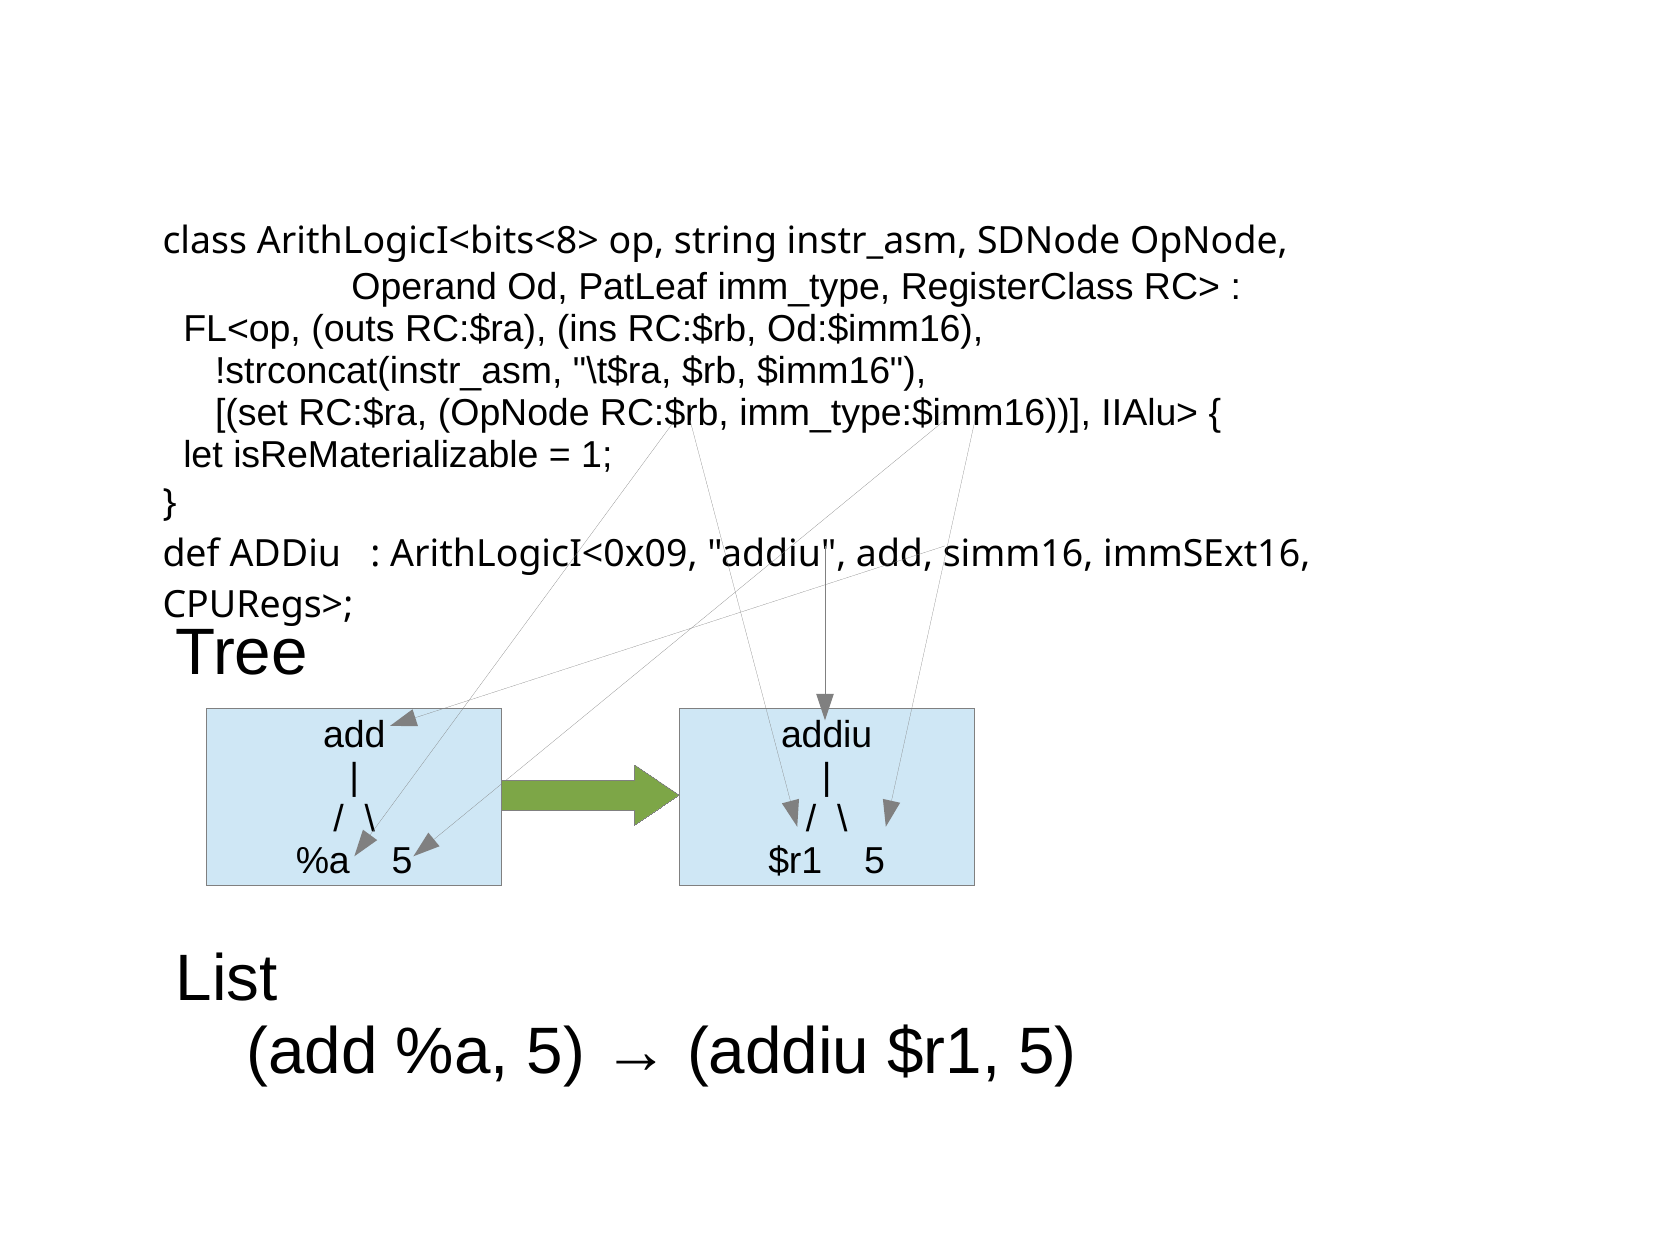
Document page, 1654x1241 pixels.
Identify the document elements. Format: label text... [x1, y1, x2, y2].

text_box add | / \ %a 5 [206, 708, 502, 886]
text_box [501, 765, 680, 826]
text_box List (add %a, 5) → (addiu $r1, 5) [90, 934, 1111, 1126]
text_box class ArithLogicI<bits<8> op, string instr_asm, SDNode OpNode, Operand Od, PatLeaf imm_type, RegisterClass RC> : FL<op, (outs RC:$ra), (ins RC:$rb, Od:$imm16), !strconcat(instr_asm, "\t$ra, $rb, $imm16"), [(set RC:$ra, (OpNode RC:$rb, imm_type:$imm16))], IIAlu> { let isReMaterializable = 1; } def ADDiu : ArithLogicI<0x09, "addiu", add, simm16, immSExt16, CPURegs>; [147, 206, 1506, 606]
text_box Tree [105, 615, 316, 689]
text_box addiu | / \ $r1 5 [679, 708, 975, 886]
